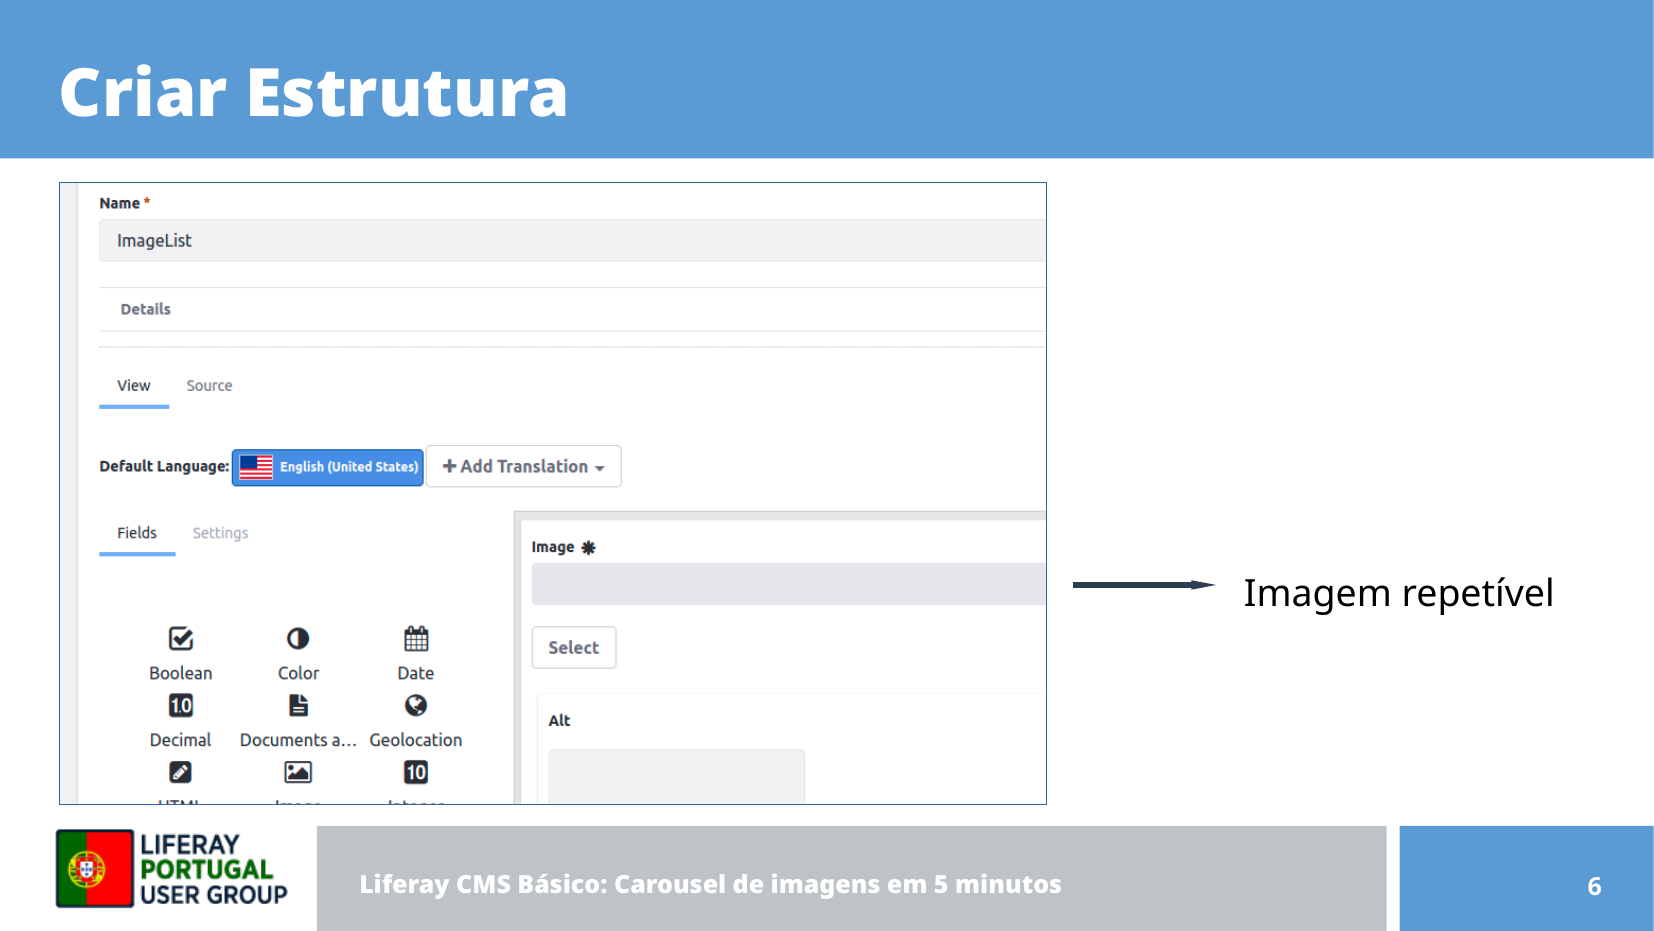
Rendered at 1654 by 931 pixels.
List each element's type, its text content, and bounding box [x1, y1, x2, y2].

text_box Imagem repetível [1229, 559, 1588, 615]
title Criar Estrutura [59, 29, 1567, 137]
picture [55, 182, 1047, 931]
